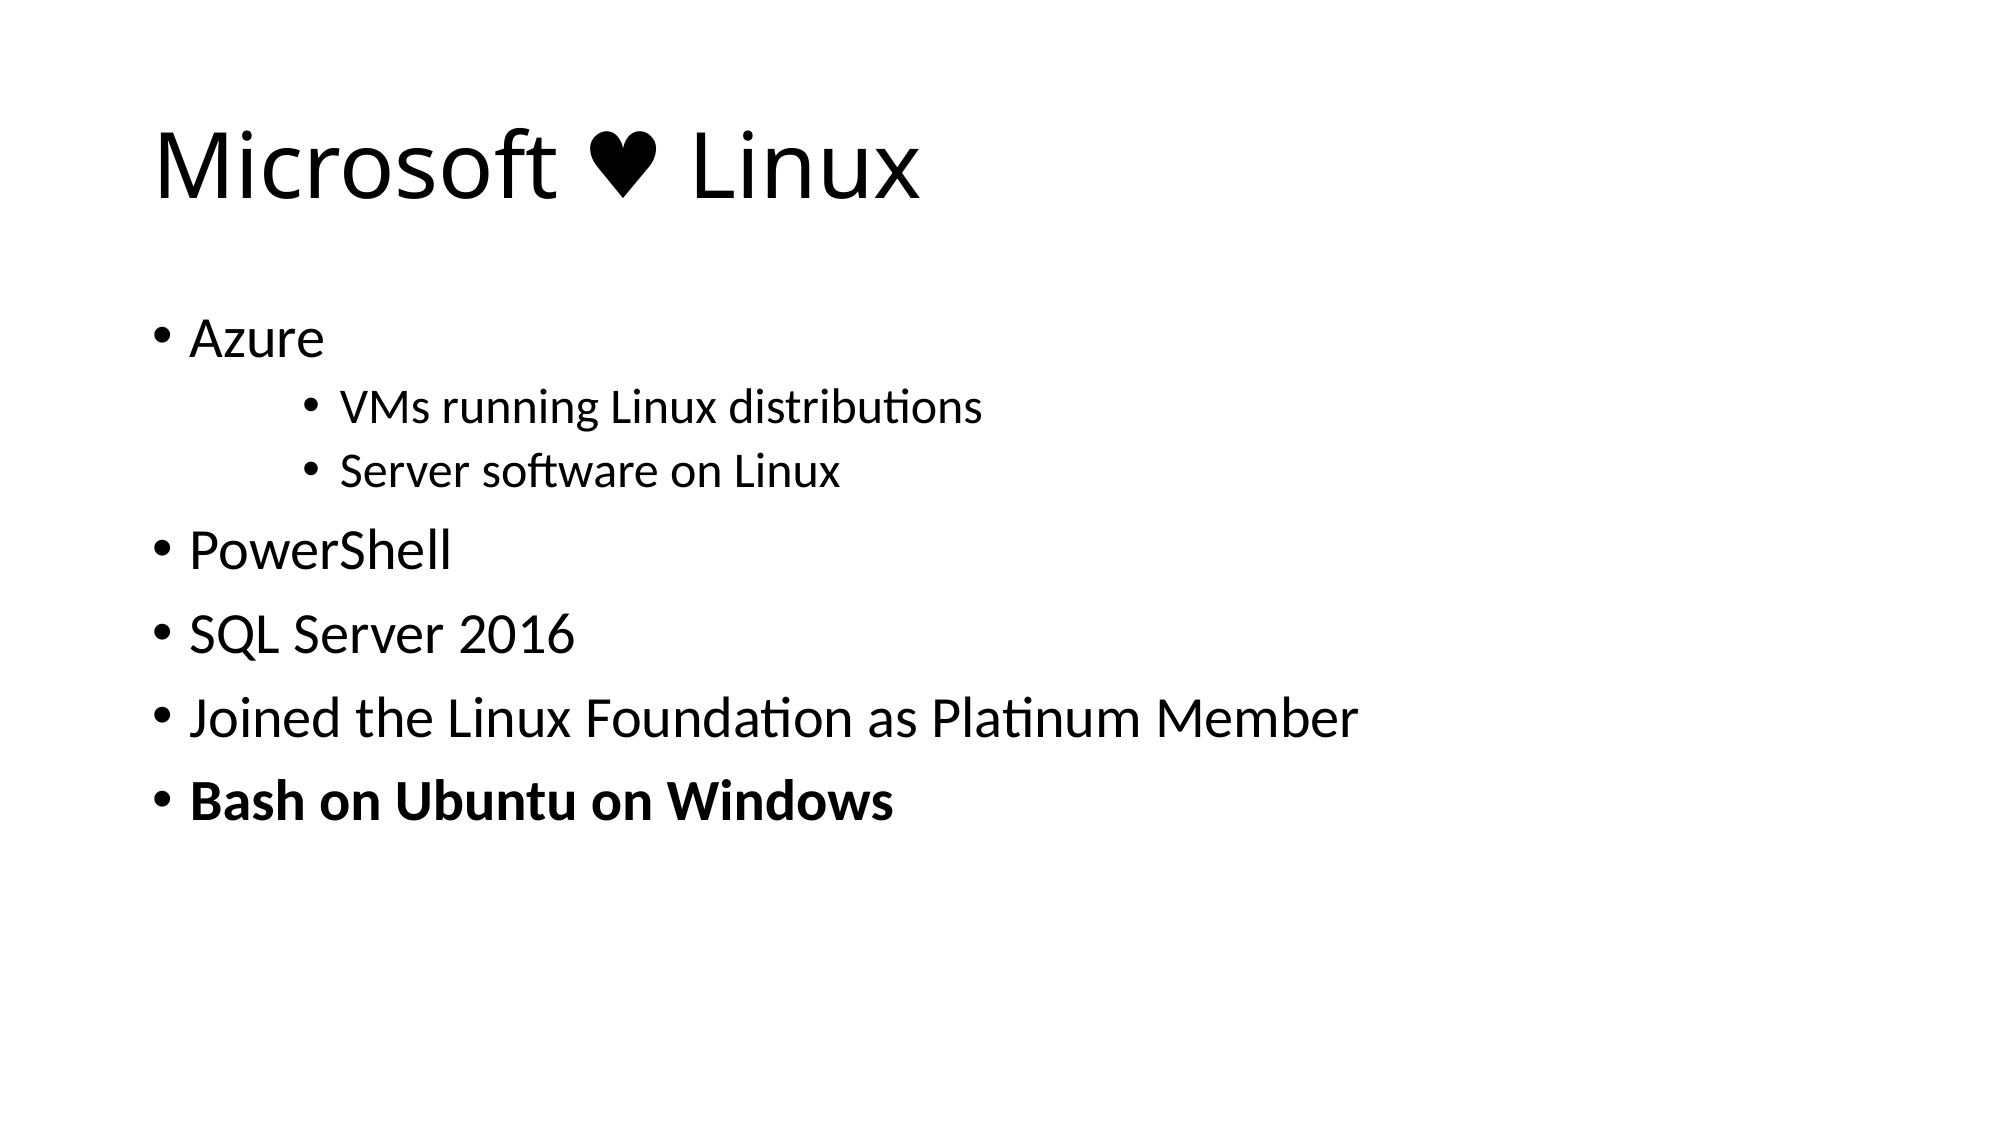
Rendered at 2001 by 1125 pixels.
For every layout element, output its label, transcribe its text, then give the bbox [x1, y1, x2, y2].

list Azure VMs running Linux distributions Server software on Linux PowerShell SQL Server 2016 Joined the Linux Foundation as Platinum Member Bash on Ubuntu on Windows [137, 299, 1863, 1014]
title Microsoft ♥ Linux [137, 59, 1863, 278]
